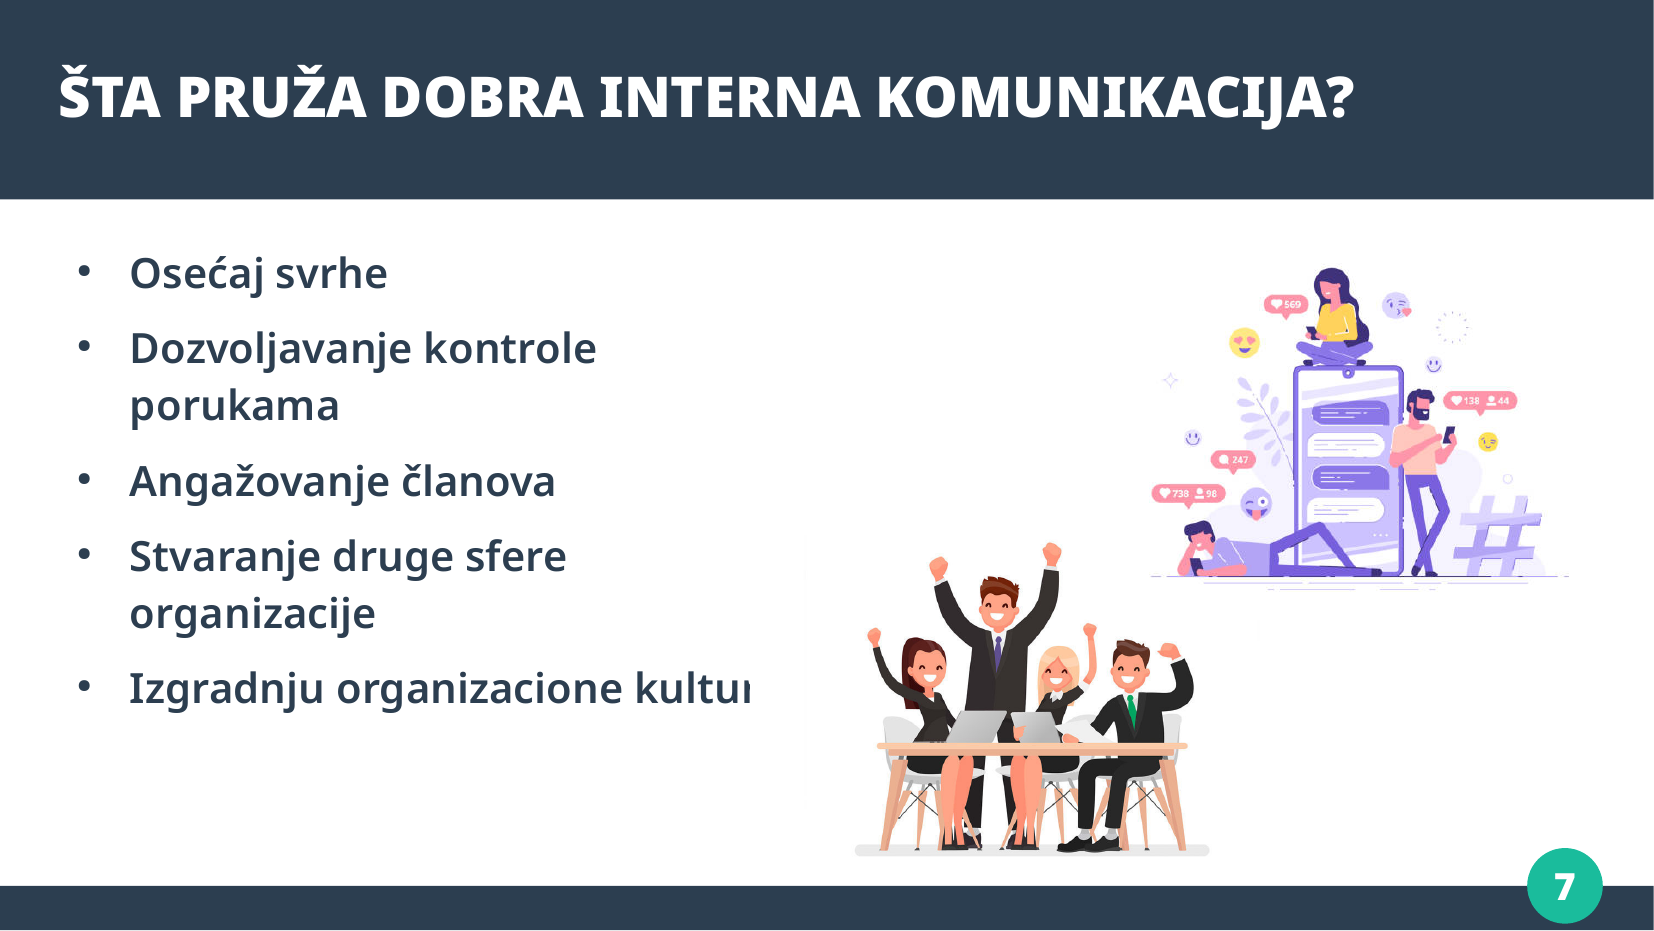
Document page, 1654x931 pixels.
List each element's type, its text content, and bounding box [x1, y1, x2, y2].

title ŠTA PRUŽA DOBRA INTERNA KOMUNIKACIJA? [59, 37, 1595, 155]
list Osećaj svrhe Dozvoljavanje kontrole porukama Angažovanje članova Stvaranje druge sfere organizacije Izgradnju organizacione kulture [59, 243, 809, 864]
picture [750, 221, 1613, 864]
